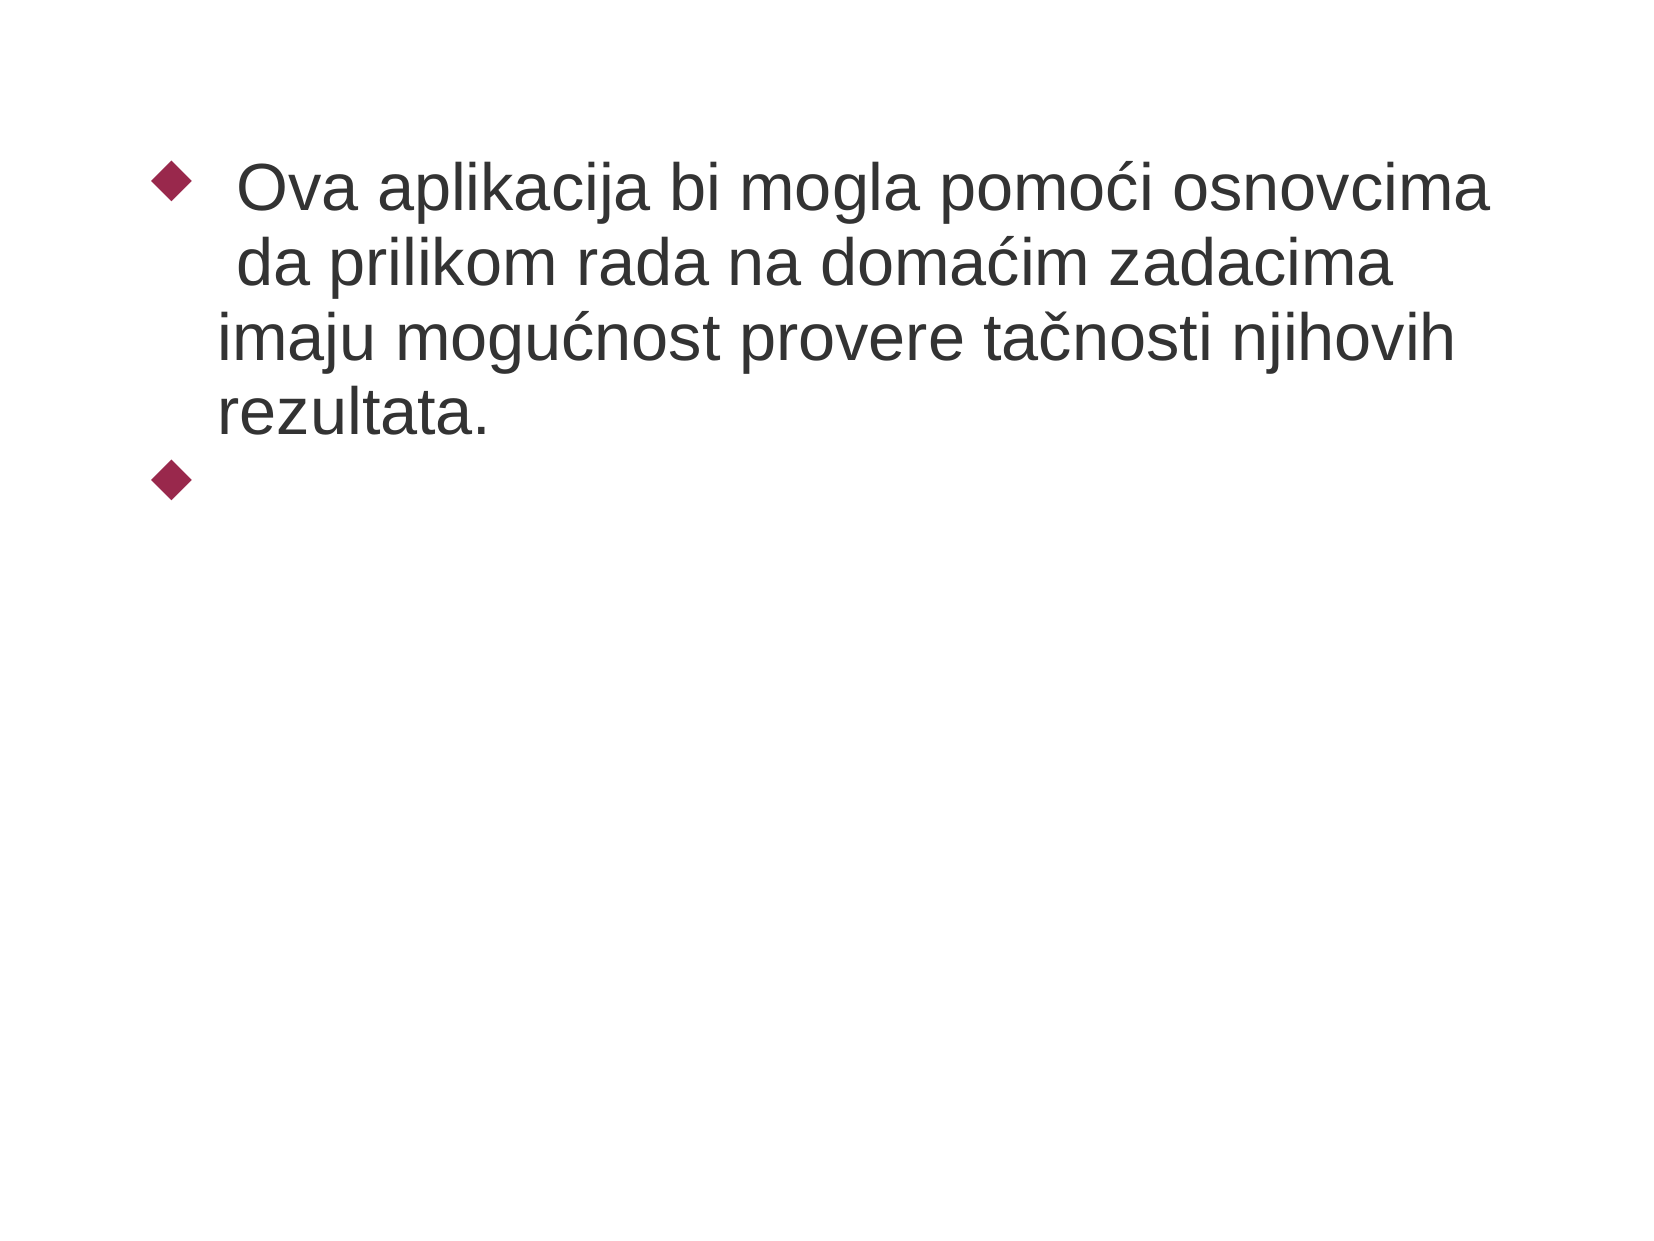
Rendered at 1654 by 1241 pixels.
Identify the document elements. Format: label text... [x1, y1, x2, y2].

list Ova aplikacija bi mogla pomoći osnovcima da prilikom rada na domaćim zadacima imaju mogućnost provere tačnosti njihovih rezultata. [135, 150, 1494, 859]
